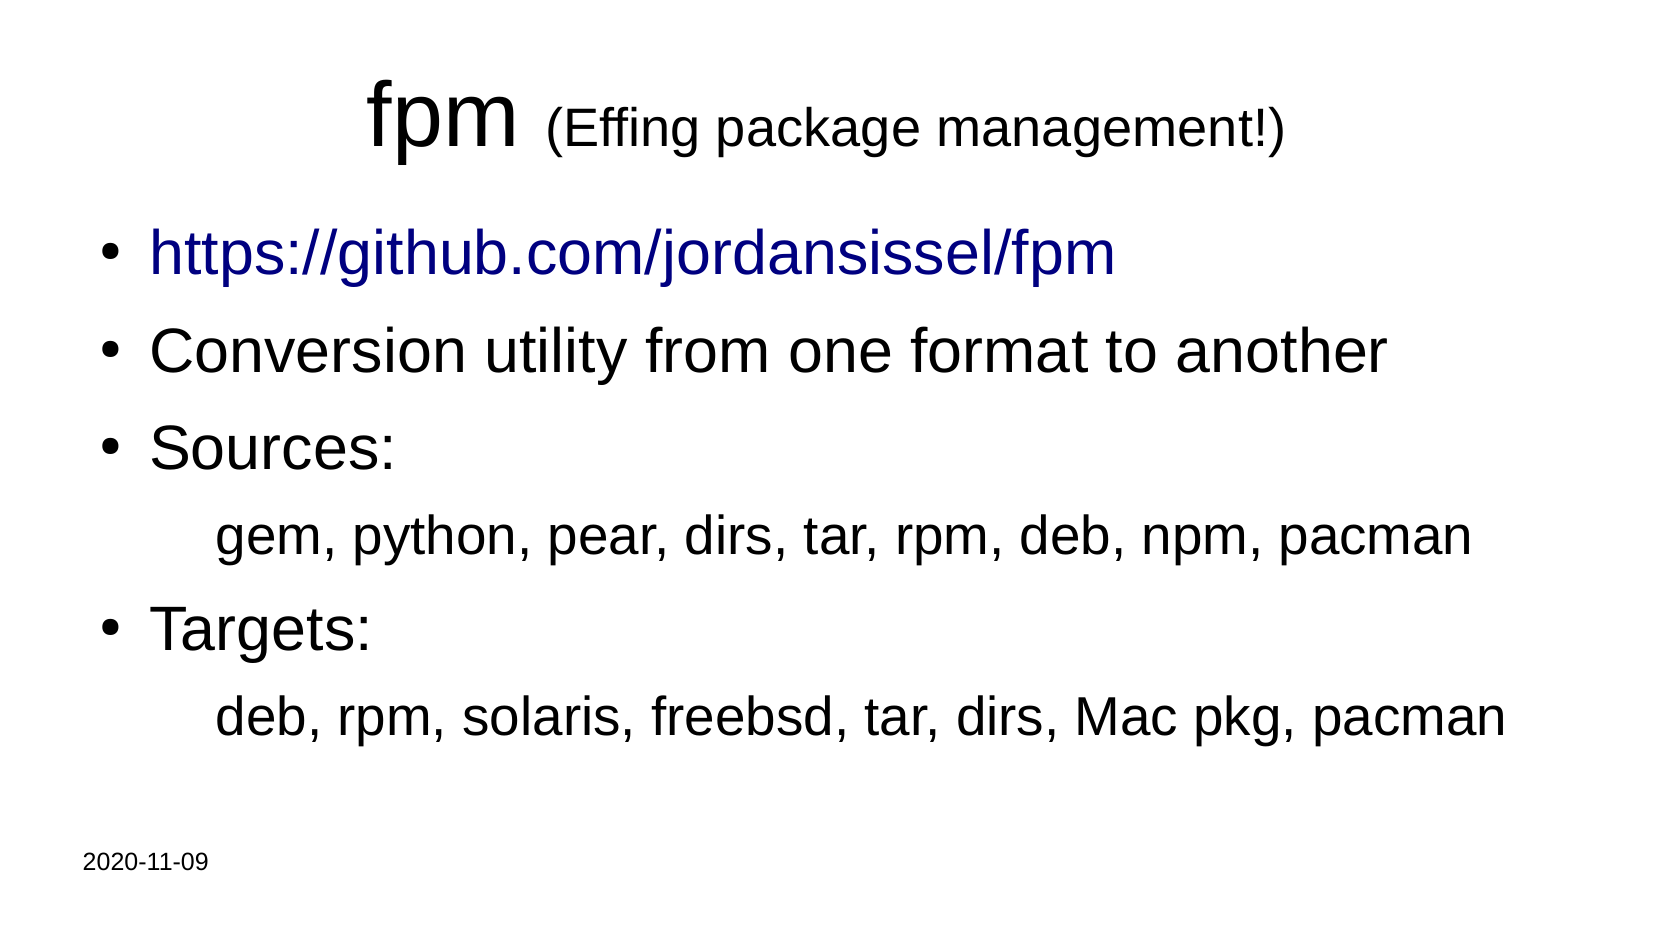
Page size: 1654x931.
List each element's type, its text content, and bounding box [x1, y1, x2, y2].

title fpm (Effing package management!) [82, 37, 1571, 193]
list https://github.com/jordansissel/fpm Conversion utility from one format to another Sources: gem, python, pear, dirs, tar, rpm, deb, npm, pacman Targets: deb, rpm, solaris, freebsd, tar, dirs, Mac pkg, pacman [82, 217, 1571, 758]
